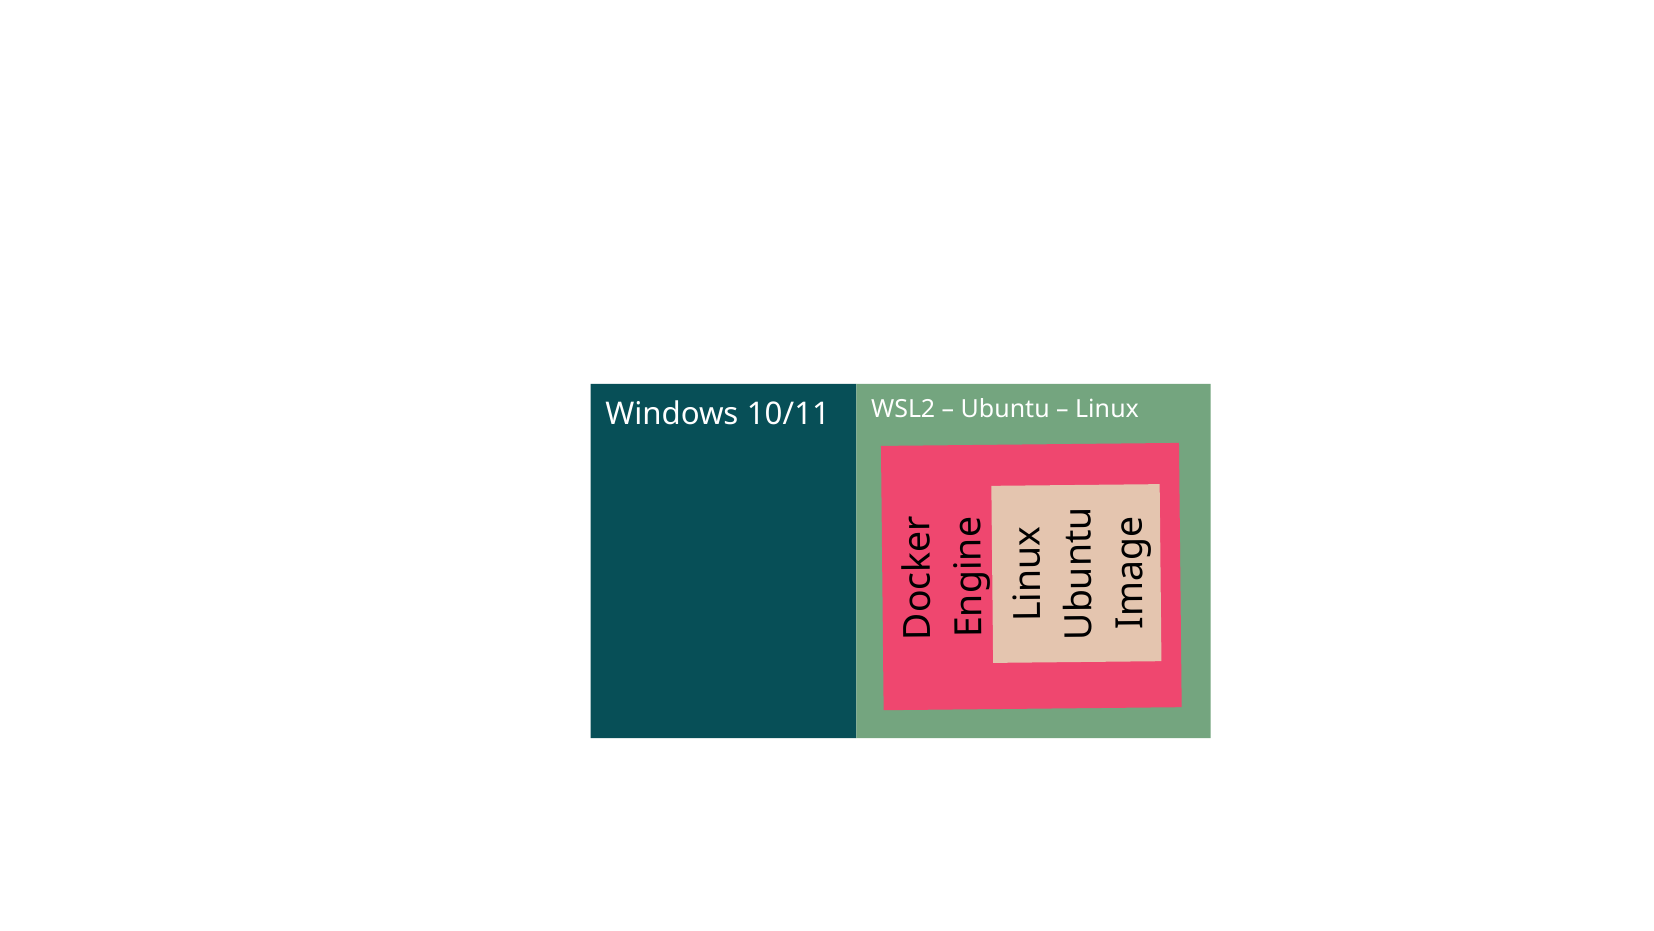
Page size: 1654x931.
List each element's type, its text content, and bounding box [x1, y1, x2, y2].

text_box Docker Engine [880, 442, 1182, 711]
text_box WSL2 – Ubuntu – Linux [856, 383, 1211, 739]
text_box Linux Ubuntu Image [991, 484, 1162, 663]
text_box Windows 10/11 [590, 383, 856, 739]
